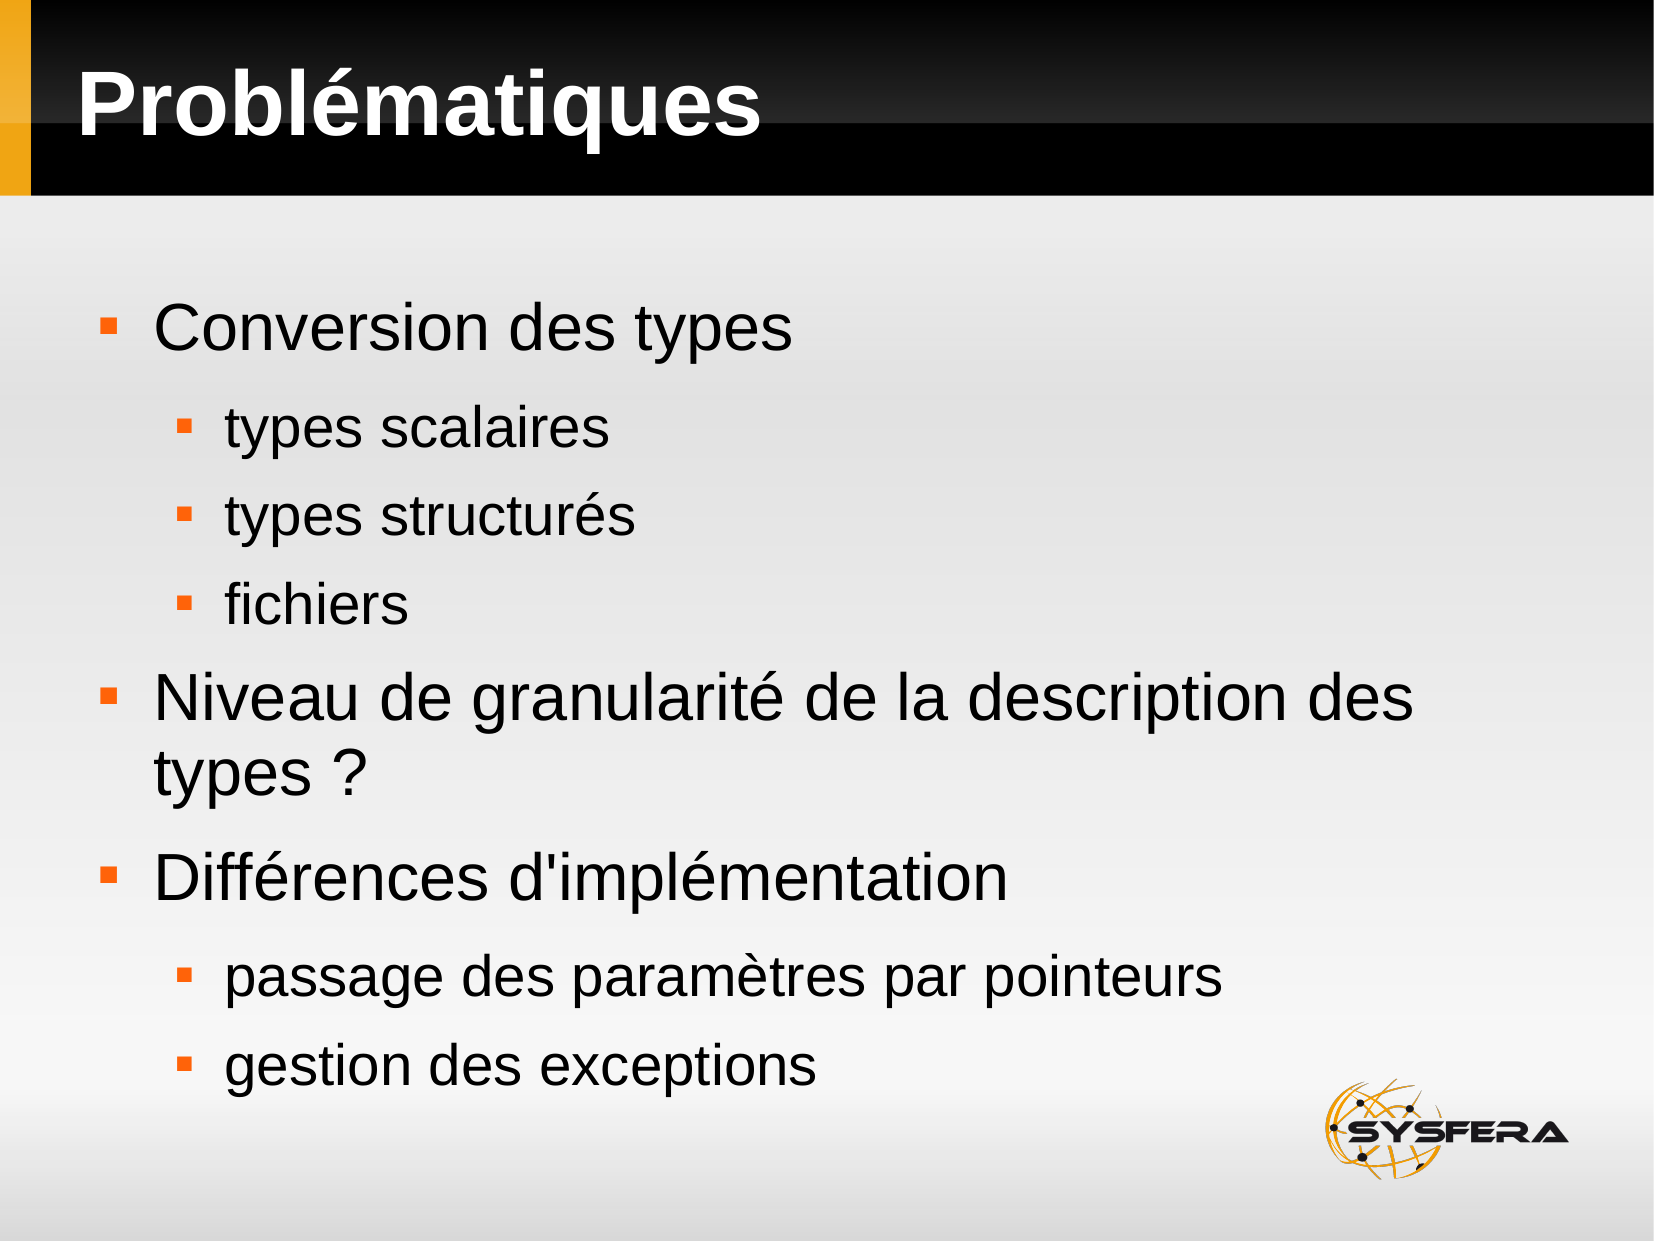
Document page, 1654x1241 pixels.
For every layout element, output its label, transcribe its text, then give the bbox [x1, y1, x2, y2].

list Conversion des types types scalaires types structurés fichiers Niveau de granularité de la description des types ? Différences d'implémentation passage des paramètres par pointeurs gestion des exceptions [82, 290, 1571, 1098]
title Problématiques [76, 7, 1565, 200]
picture [0, 0, 1654, 1241]
